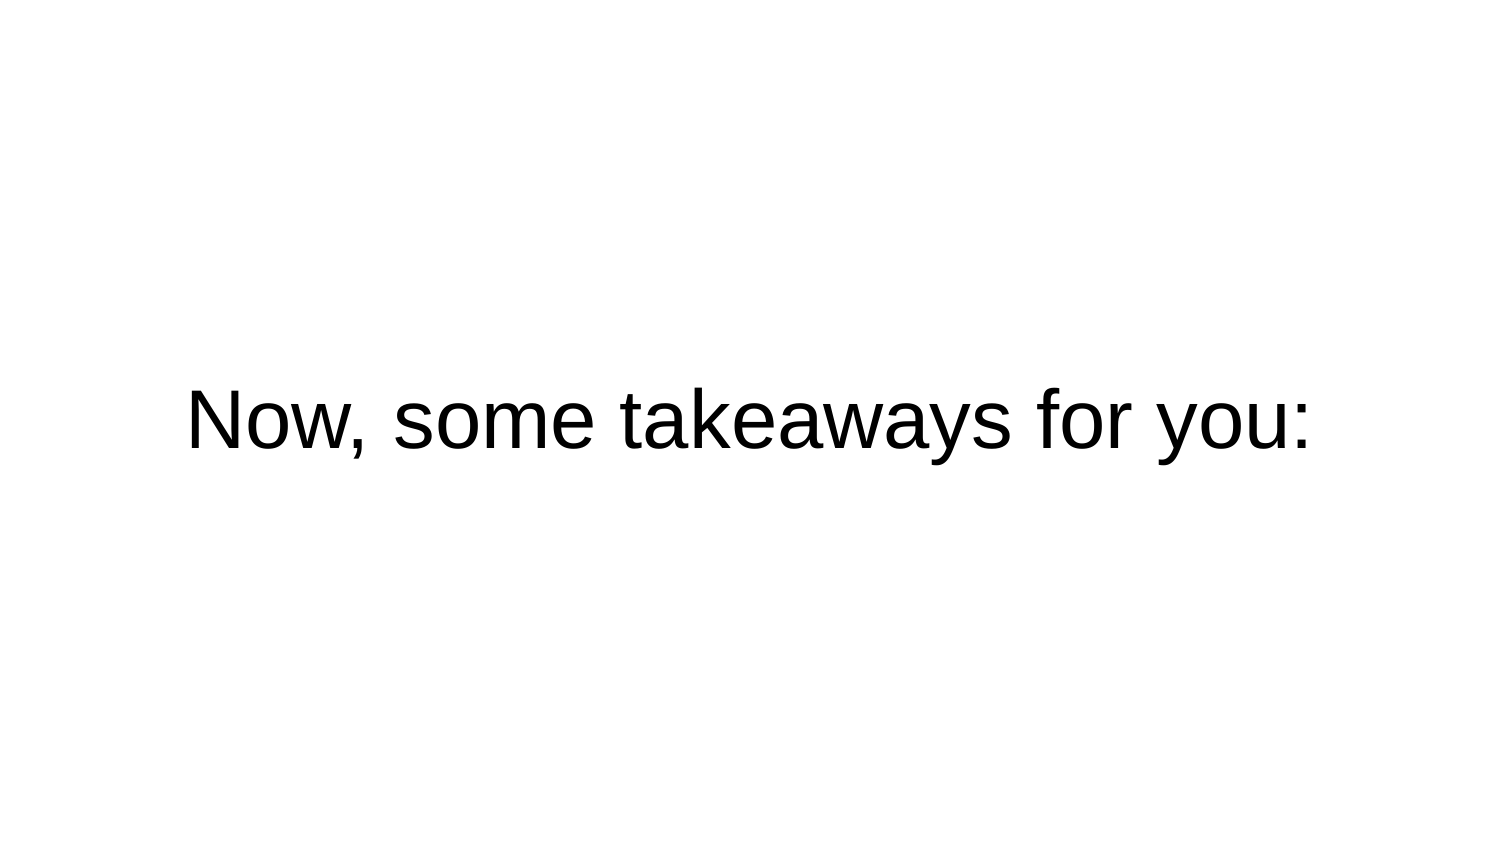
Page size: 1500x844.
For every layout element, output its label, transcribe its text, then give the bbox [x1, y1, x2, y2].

text_box Now, some takeaways for you: [152, 349, 1348, 494]
